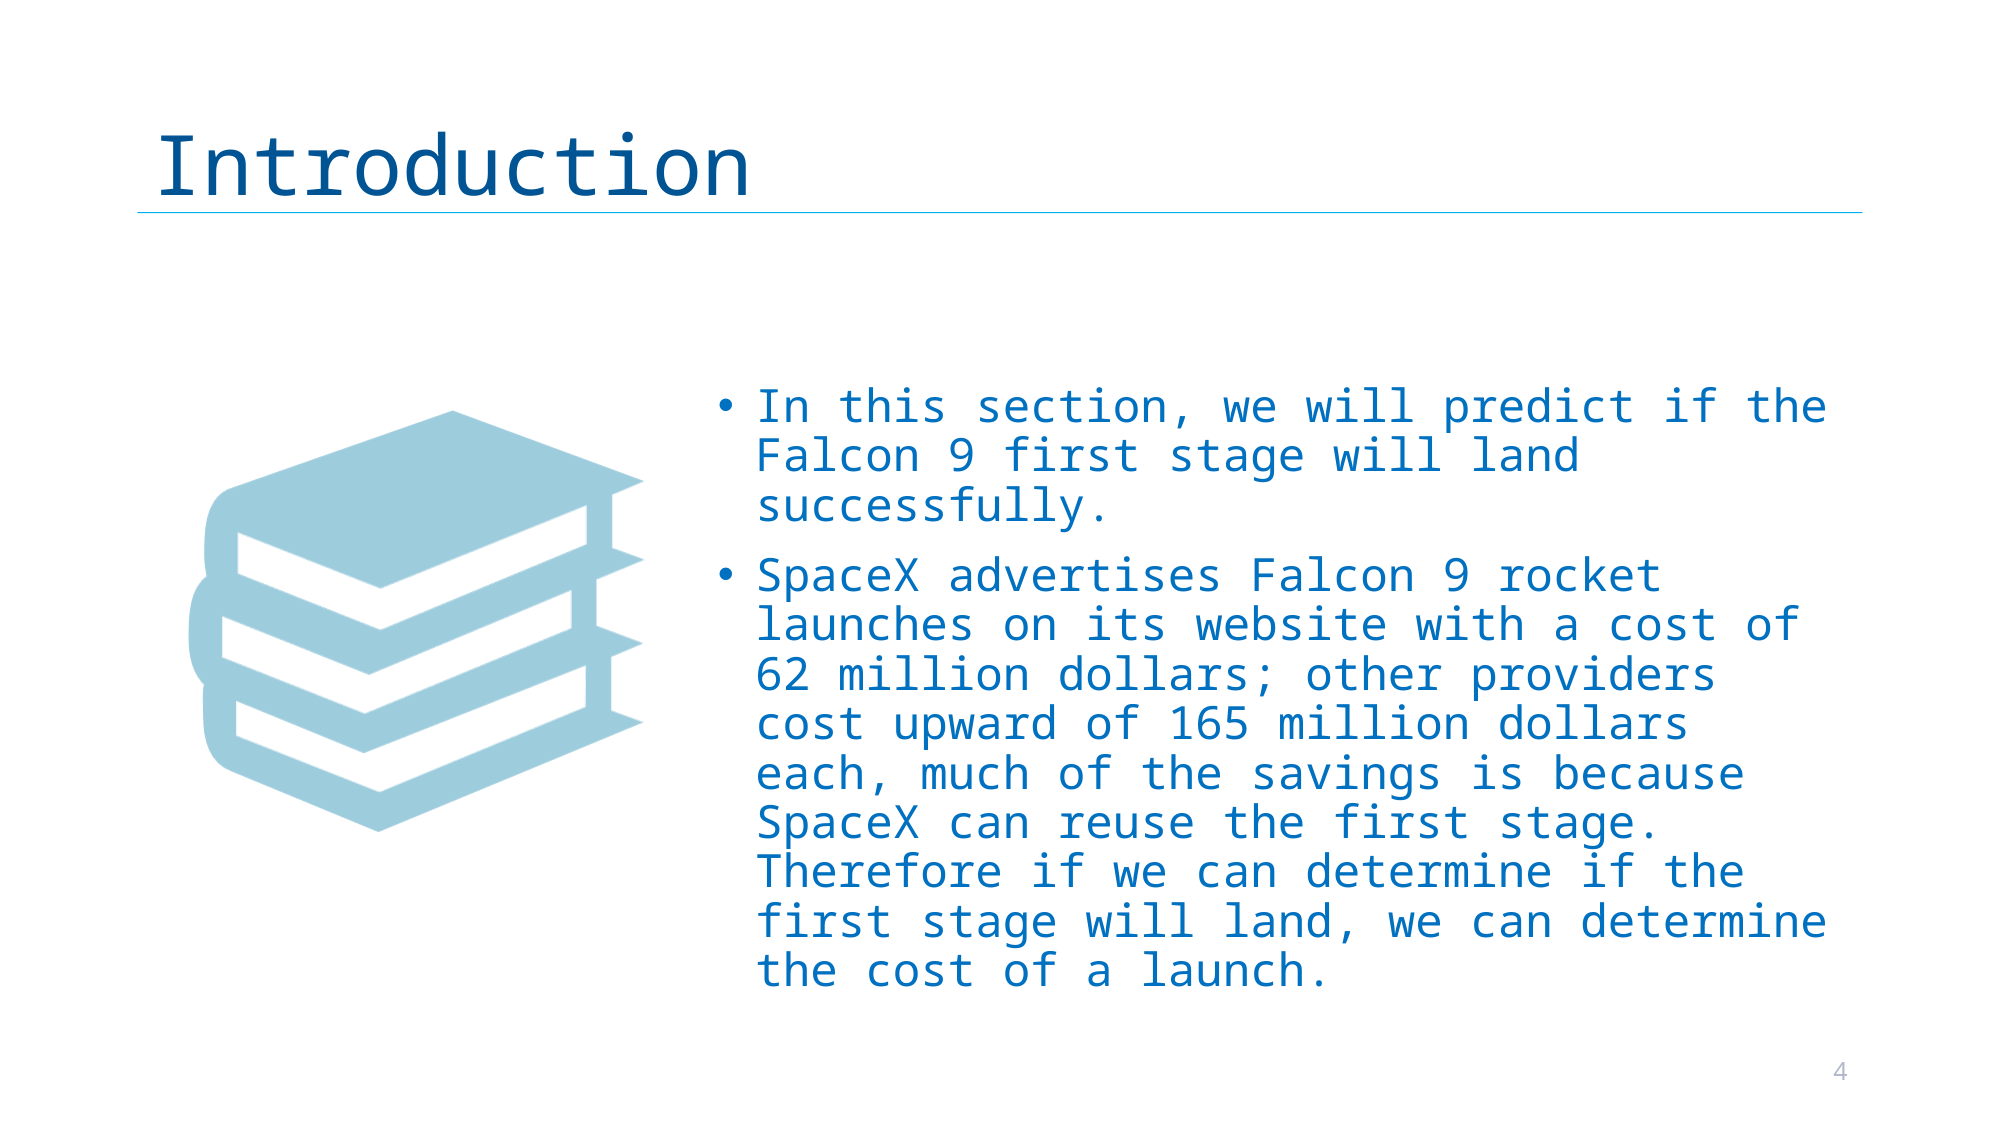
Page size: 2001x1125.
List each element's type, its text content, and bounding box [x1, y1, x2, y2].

slide_number 36 [1412, 1042, 1863, 1103]
title Introduction [137, 59, 1863, 278]
picture [163, 370, 665, 873]
text_box In this section, we will predict if the Falcon 9 first stage will land successfully. SpaceX advertises Falcon 9 rocket launches on its website with a cost of 62 million dollars; other providers cost upward of 165 million dollars each, much of the savings is because SpaceX can reuse the first stage. Therefore if we can determine if the first stage will land, we can determine the cost of a launch. [702, 299, 1863, 1014]
